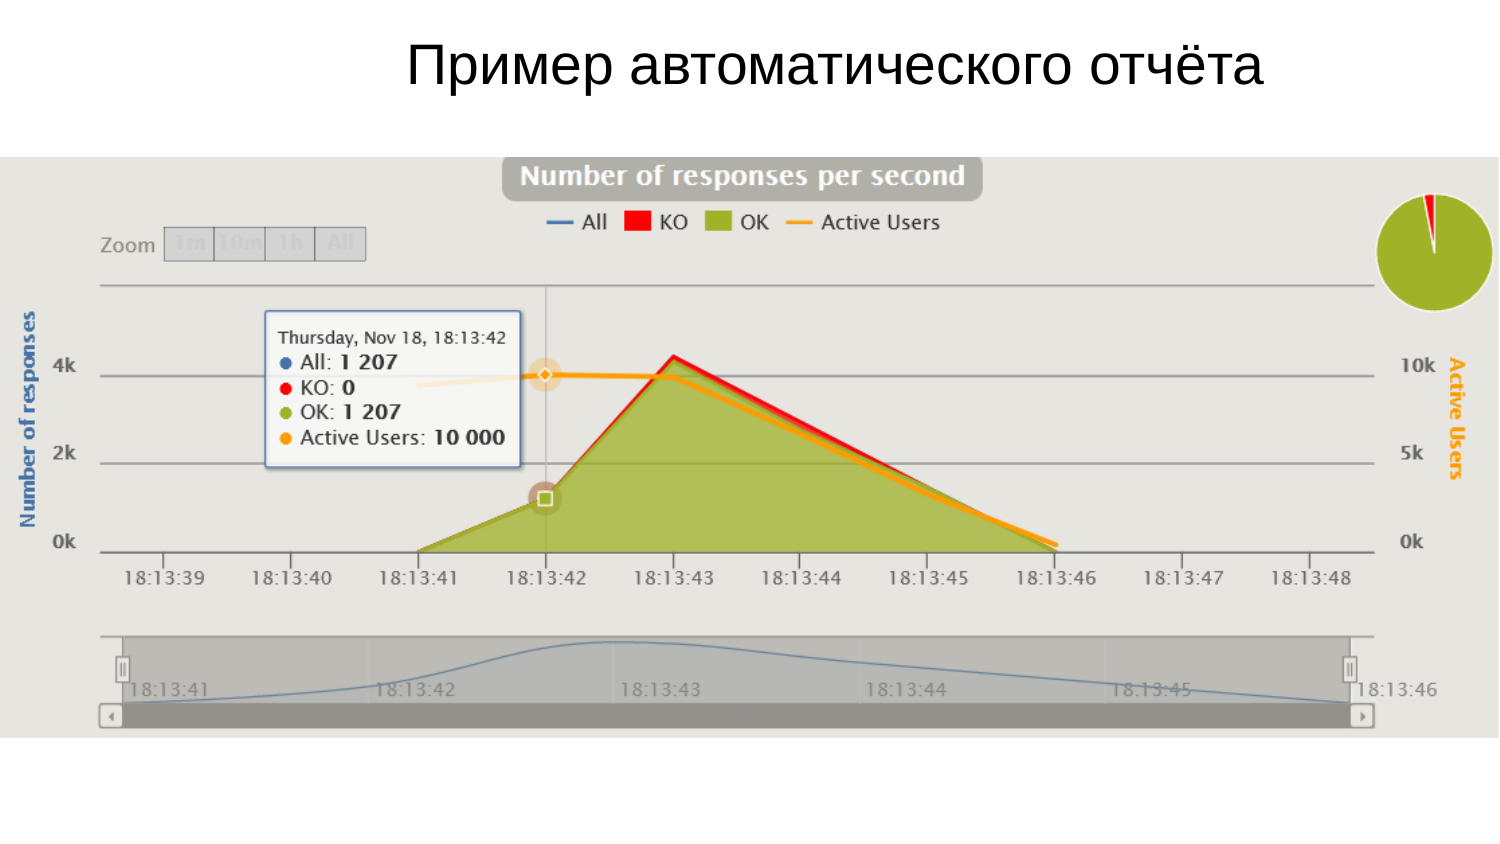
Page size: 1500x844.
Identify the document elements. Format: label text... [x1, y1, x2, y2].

picture [0, 157, 1500, 738]
title Пример автоматического отчёта [0, 17, 1349, 112]
